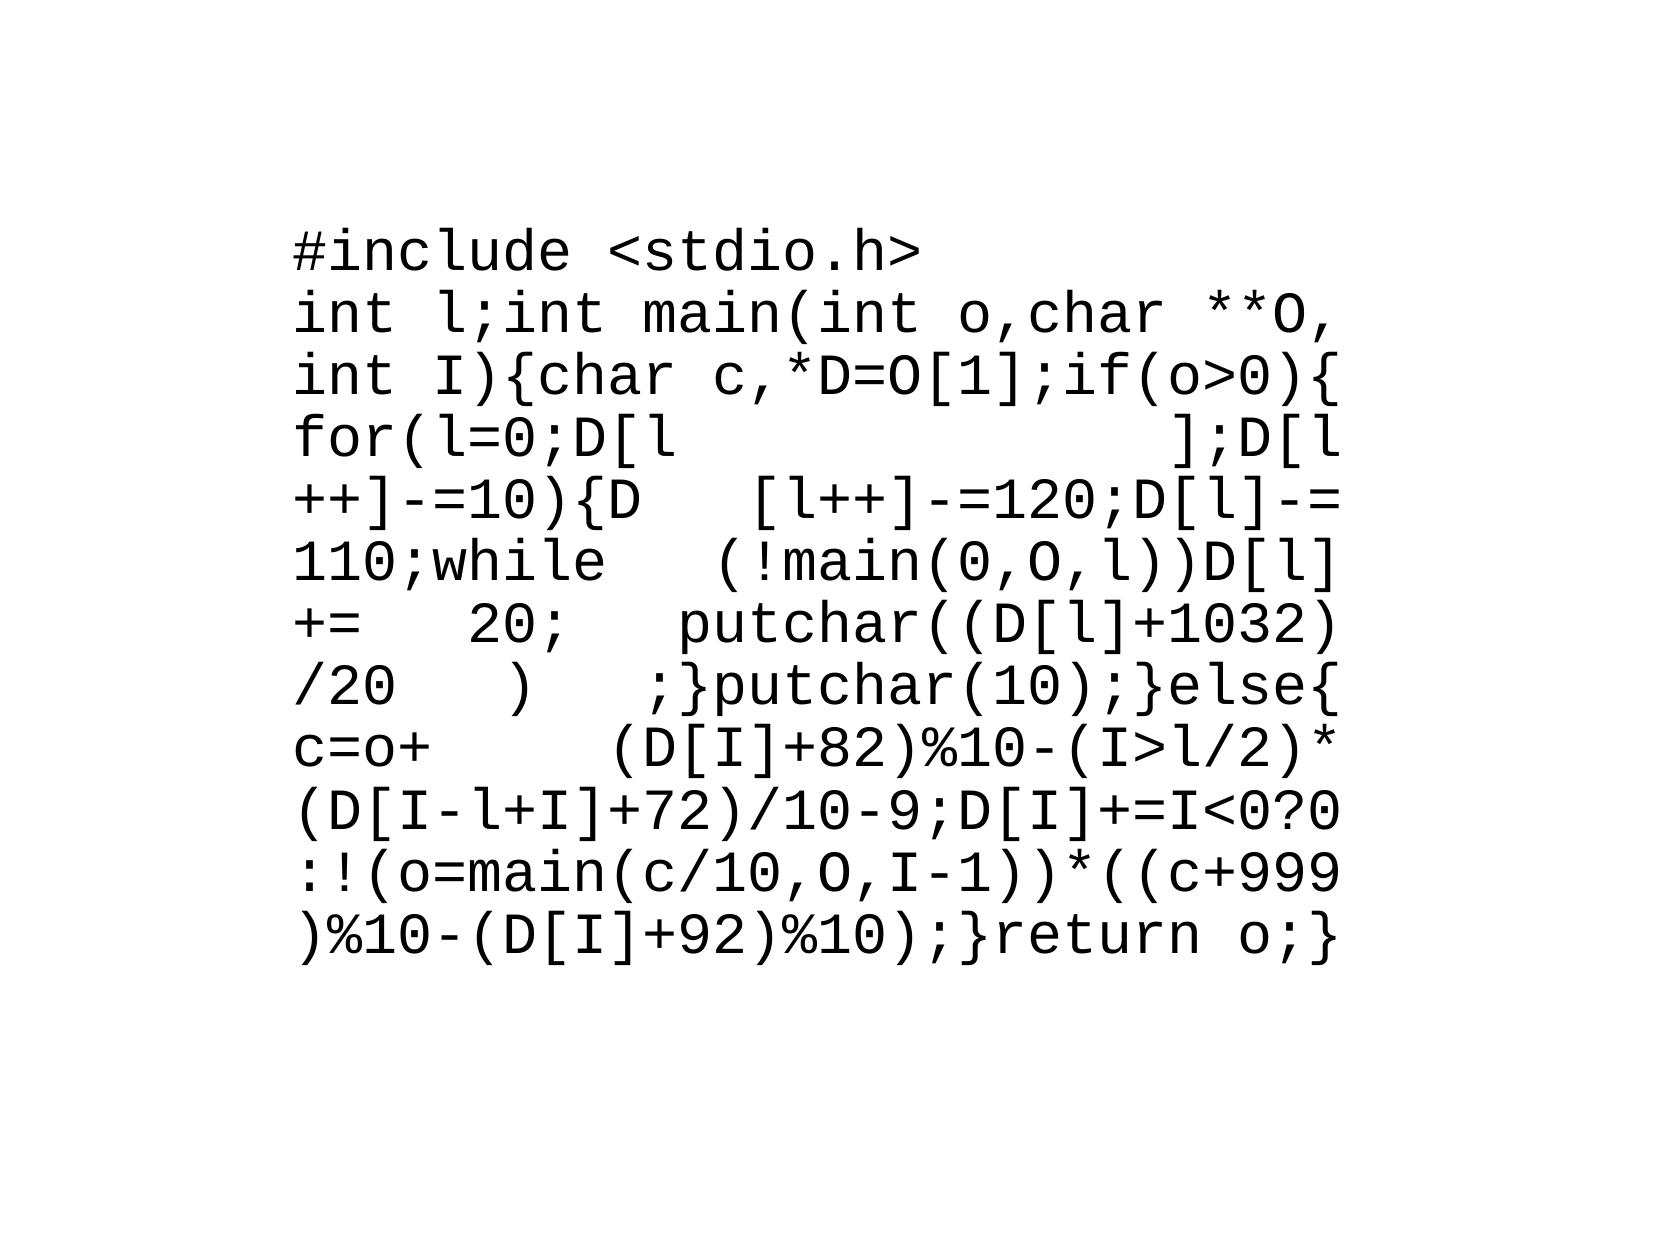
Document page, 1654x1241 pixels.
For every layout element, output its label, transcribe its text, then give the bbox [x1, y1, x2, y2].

list #include <stdio.h> int l;int main(int o,char **O, int I){char c,*D=O[1];if(o>0){ for(l=0;D[l ];D[l ++]-=10){D [l++]-=120;D[l]-= 110;while (!main(0,O,l))D[l] += 20; putchar((D[l]+1032) /20 ) ;}putchar(10);}else{ c=o+ (D[I]+82)%10-(I>l/2)* (D[I-l+I]+72)/10-9;D[I]+=I<0?0 :!(o=main(c/10,O,I-1))*((c+999 )%10-(D[I]+92)%10);}return o;} [275, 220, 1387, 985]
